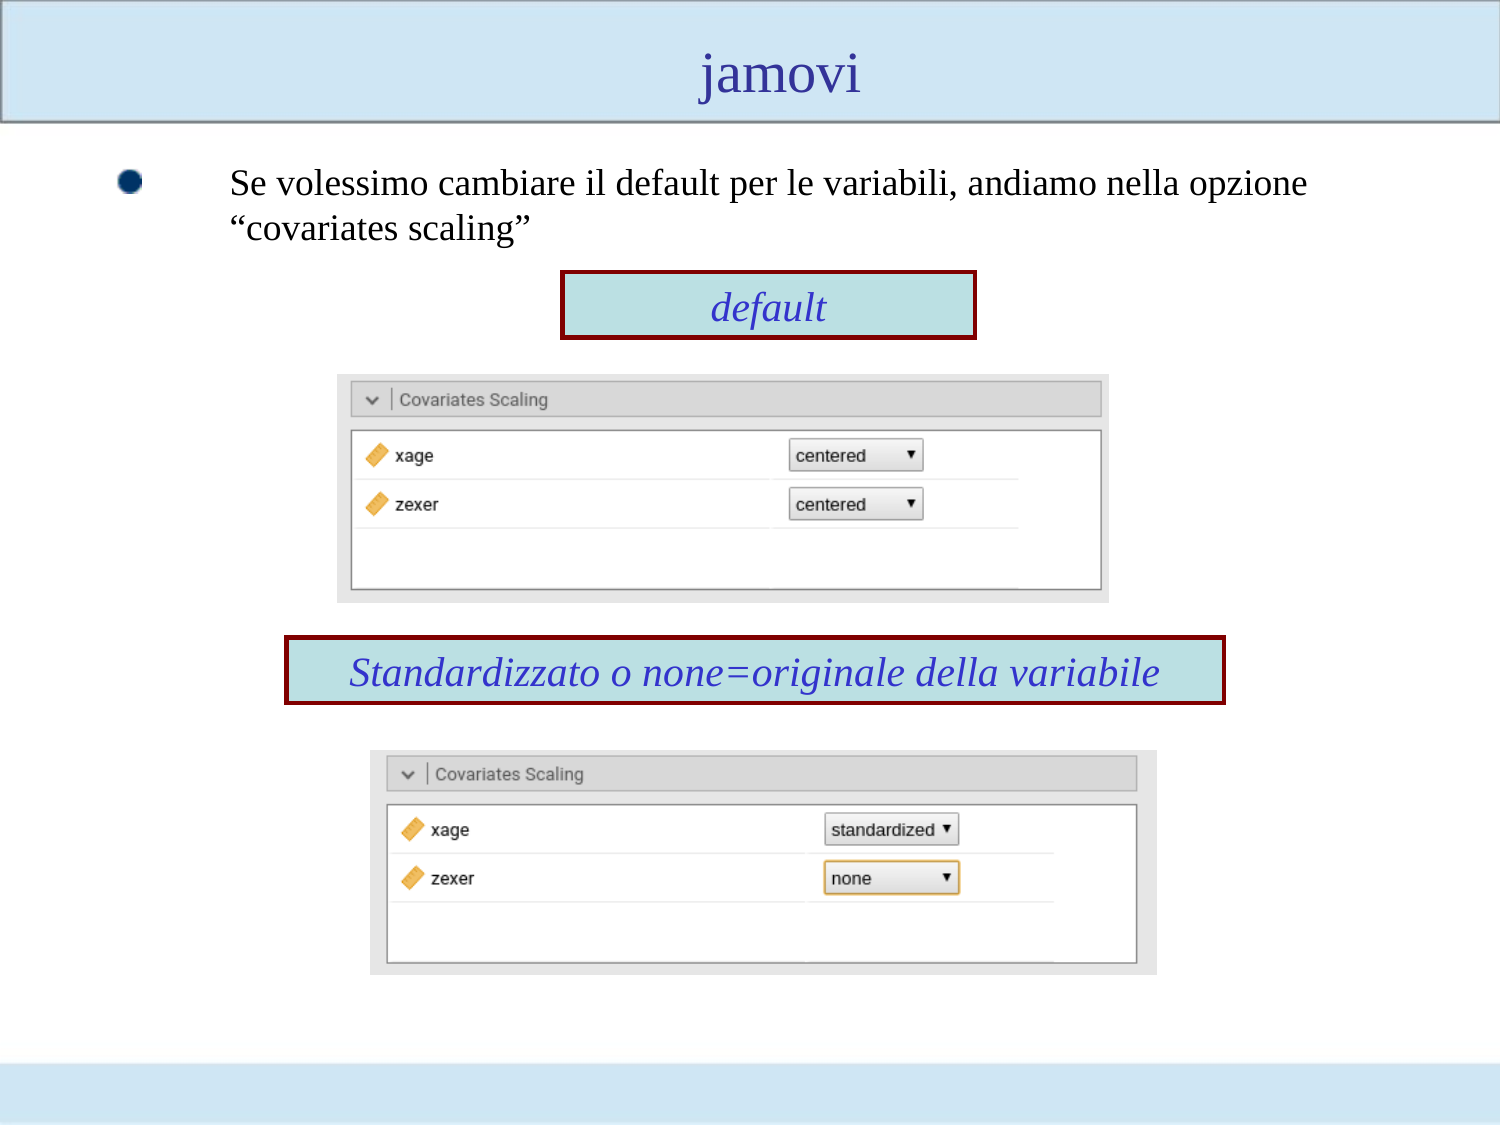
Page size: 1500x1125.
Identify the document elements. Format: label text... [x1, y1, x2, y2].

picture [0, 0, 1500, 1125]
text_box Standardizzato o none=originale della variabile [286, 637, 1224, 703]
title jamovi [249, 21, 1313, 117]
text_box default [562, 272, 975, 338]
text_box Se volessimo cambiare il default per le variabili, andiamo nella opzione “covariates scaling” [99, 149, 1463, 256]
